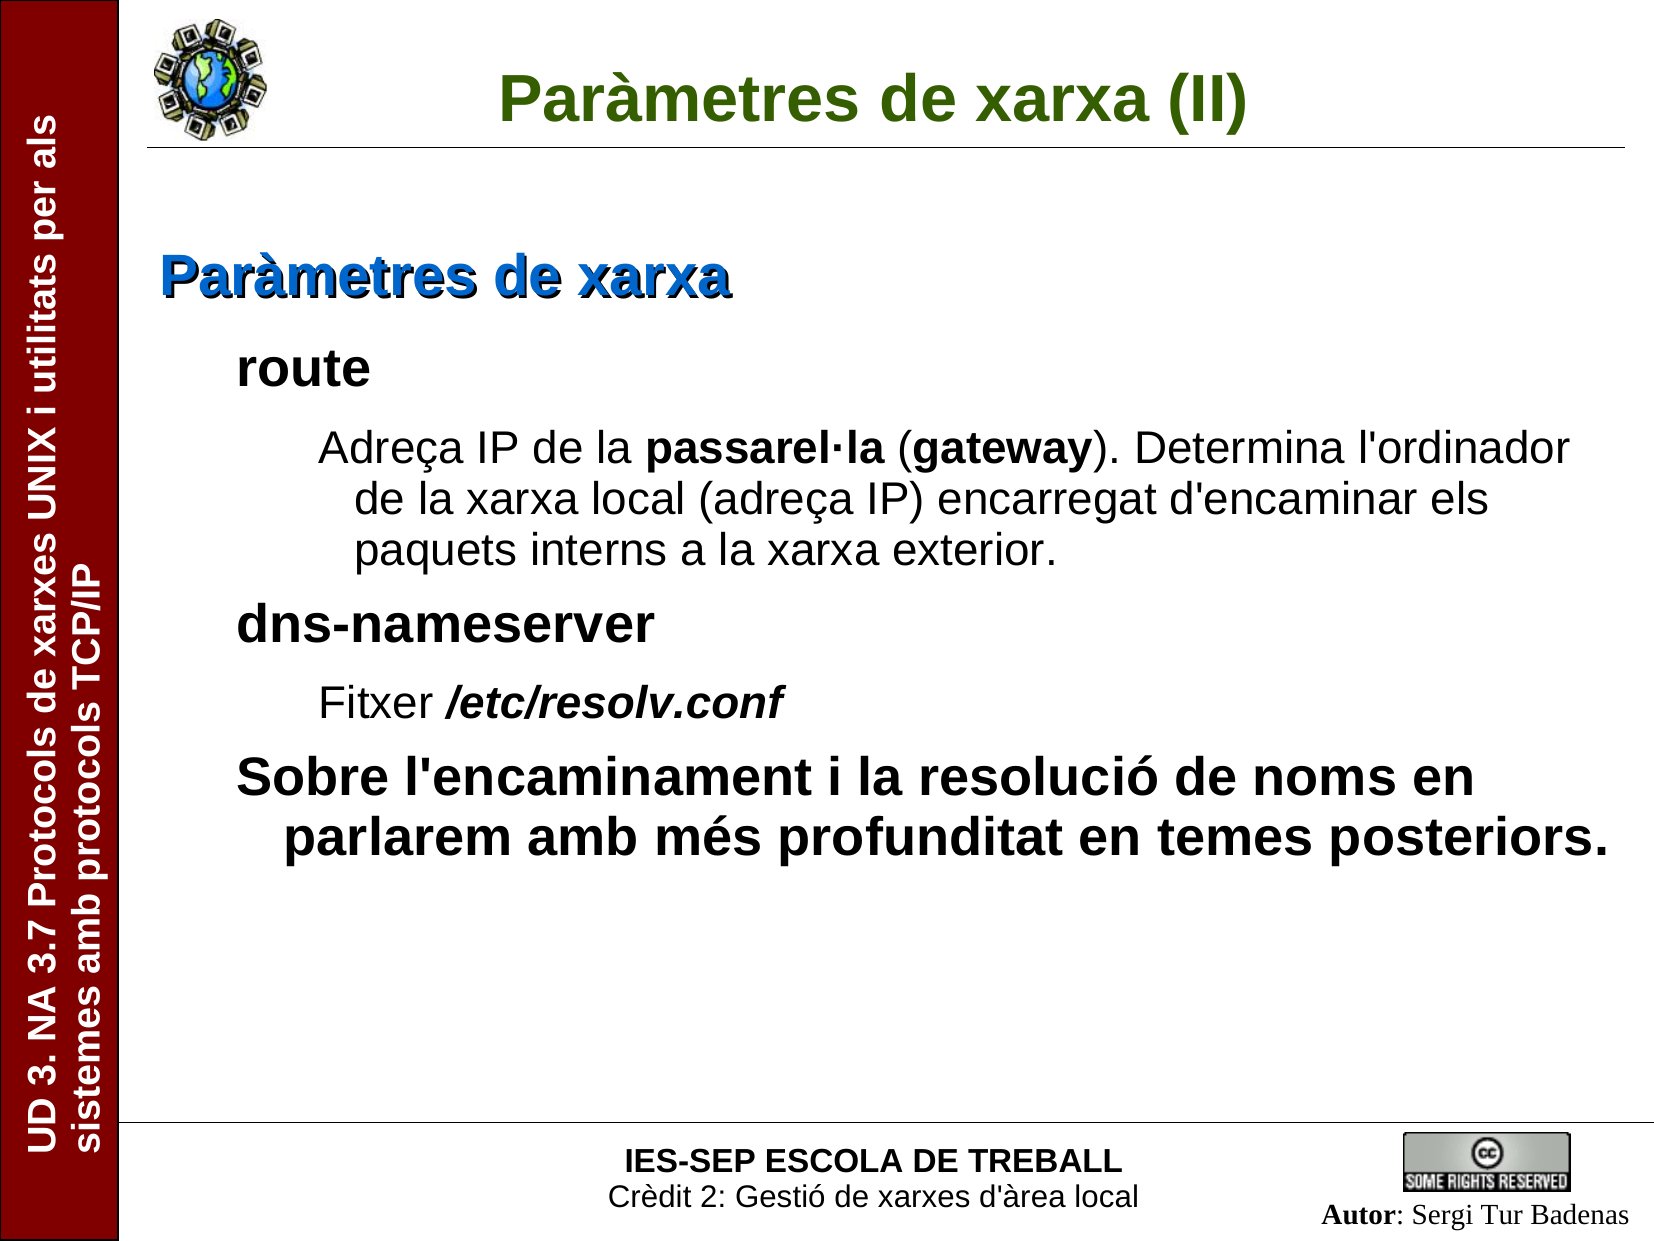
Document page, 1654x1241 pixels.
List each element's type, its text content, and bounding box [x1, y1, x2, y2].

title Paràmetres de xarxa (II) [129, 49, 1619, 148]
picture [1403, 1132, 1571, 1192]
picture [154, 19, 268, 49]
list Paràmetres de xarxa route Adreça IP de la passarel·la (gateway). Determina l'ordinador de la xarxa local (adreça IP) encarregat d'encaminar els paquets interns a la xarxa exterior. dns-nameserver Fitxer /etc/resolv.conf Sobre l'encaminament i la resolució de noms en parlarem amb més profunditat en temes posteriors. [141, 242, 1630, 1093]
